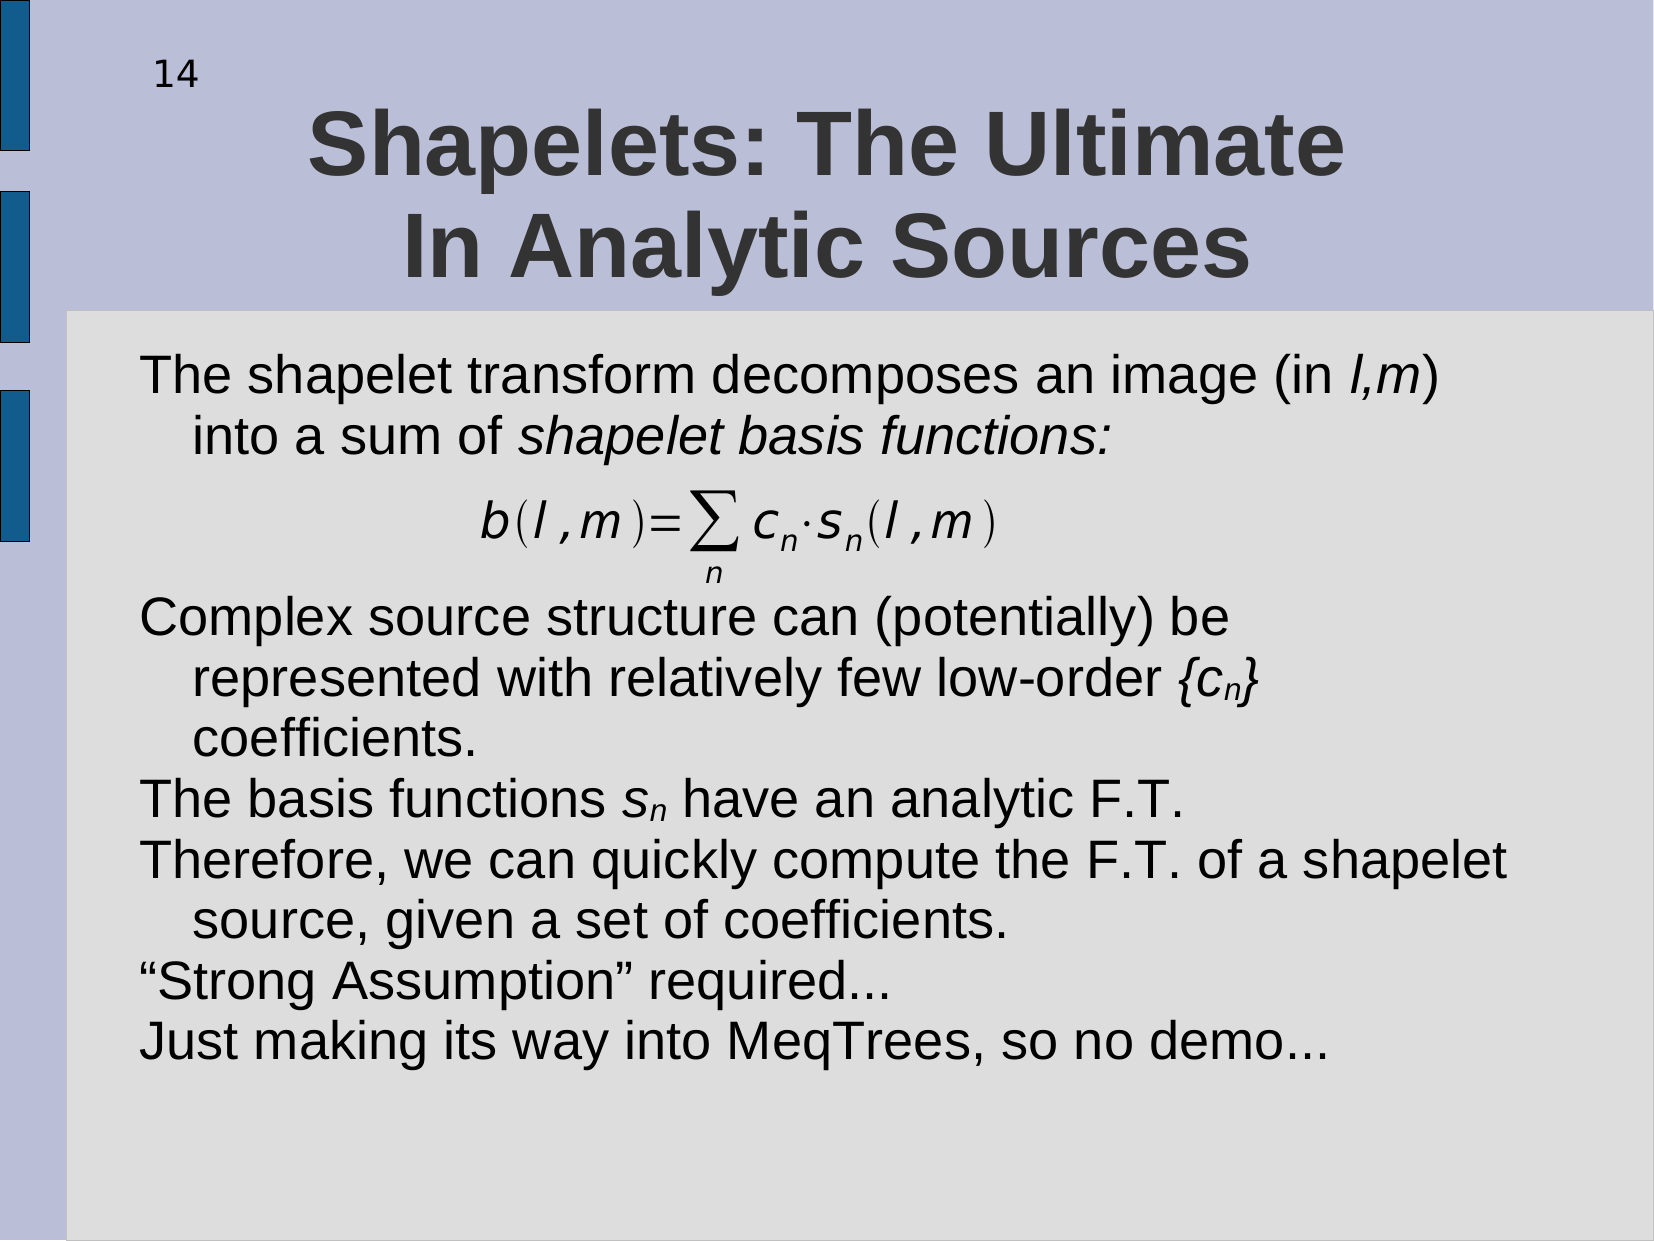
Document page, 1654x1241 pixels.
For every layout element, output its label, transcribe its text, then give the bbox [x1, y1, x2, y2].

list The shapelet transform decomposes an image (in l,m) into a sum of shapelet basis functions: Complex source structure can (potentially) be represented with relatively few low-order {cn} coefficients. The basis functions sn have an analytic F.T. Therefore, we can quickly compute the F.T. of a shapelet source, given a set of coefficients. “Strong Assumption” required... Just making its way into MeqTrees, so no demo... [121, 344, 1534, 1136]
chart [473, 481, 1004, 591]
text_box <number> [139, 45, 374, 119]
title Shapelets: The Ultimate In Analytic Sources [121, 87, 1534, 302]
